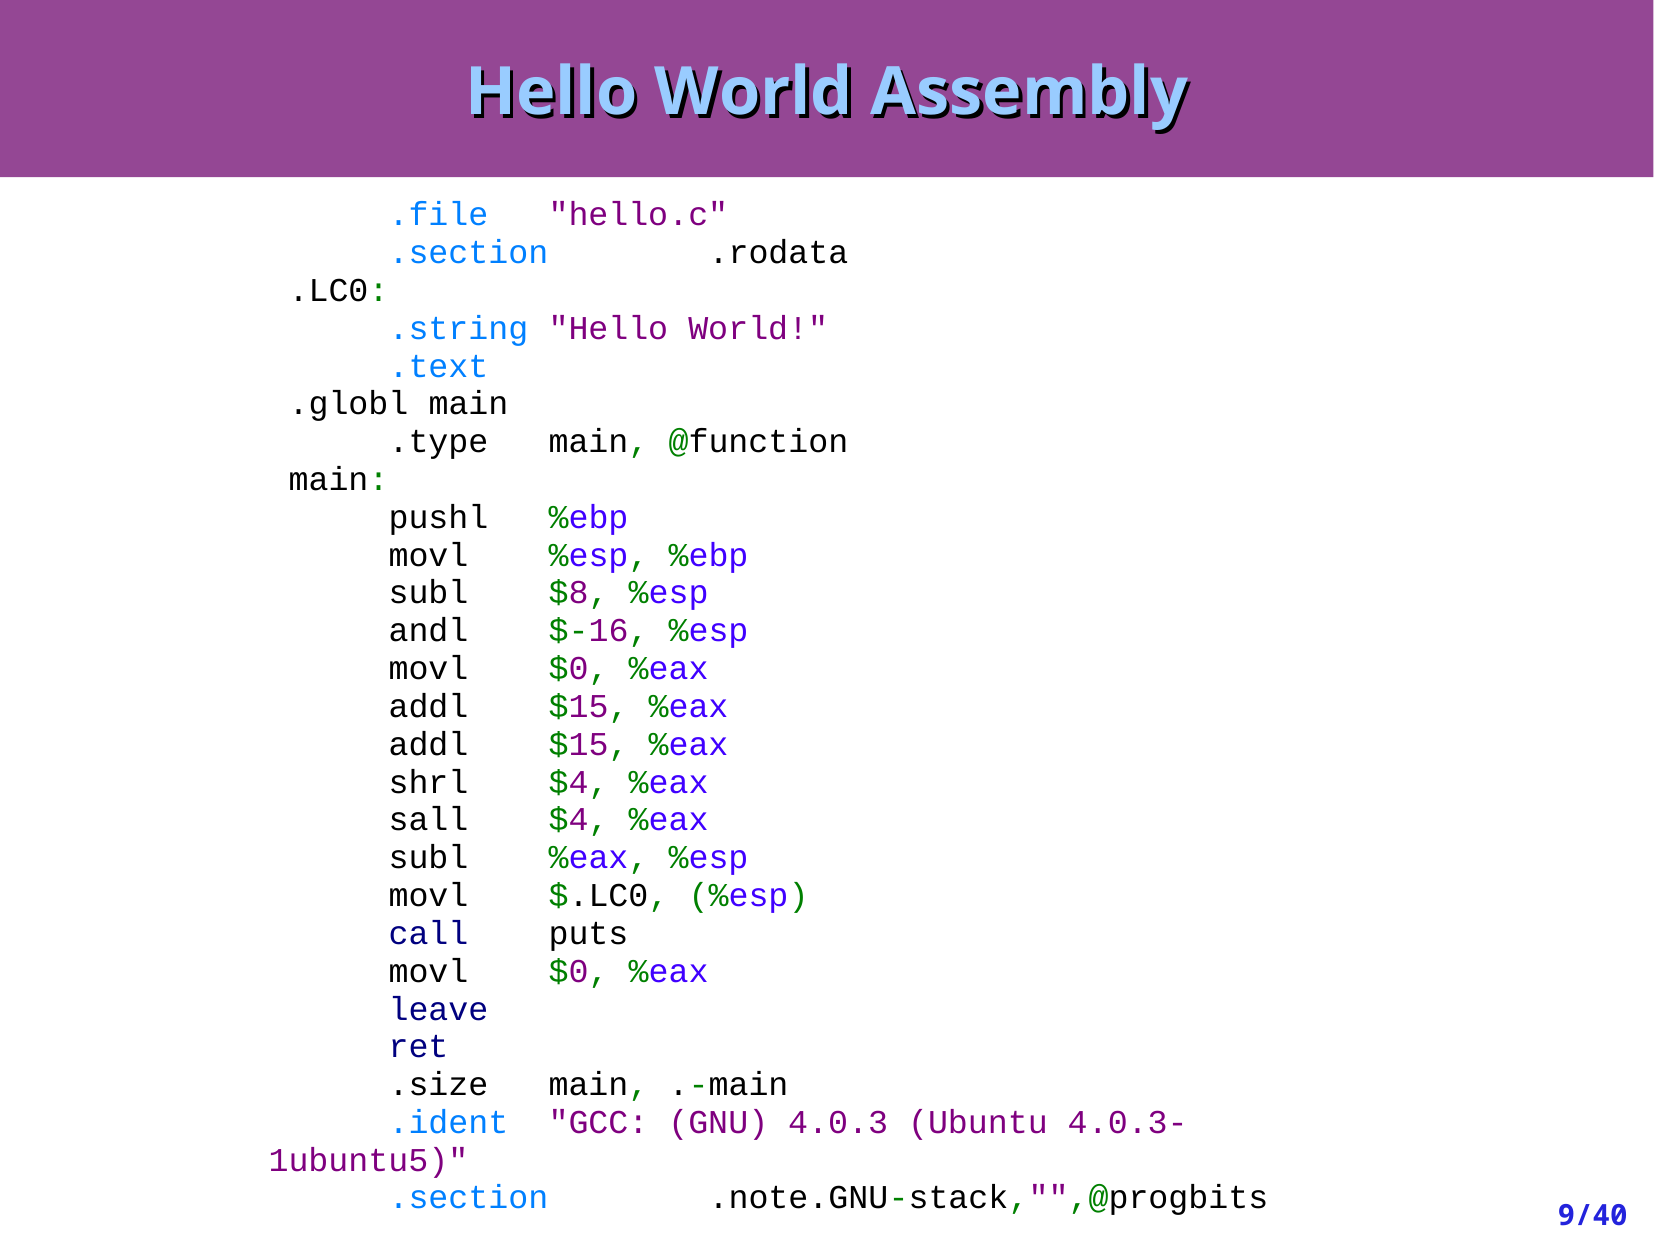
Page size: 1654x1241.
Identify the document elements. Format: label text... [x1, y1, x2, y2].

chart [149, 80, 1654, 1241]
title Hello World Assembly [0, 0, 1654, 178]
